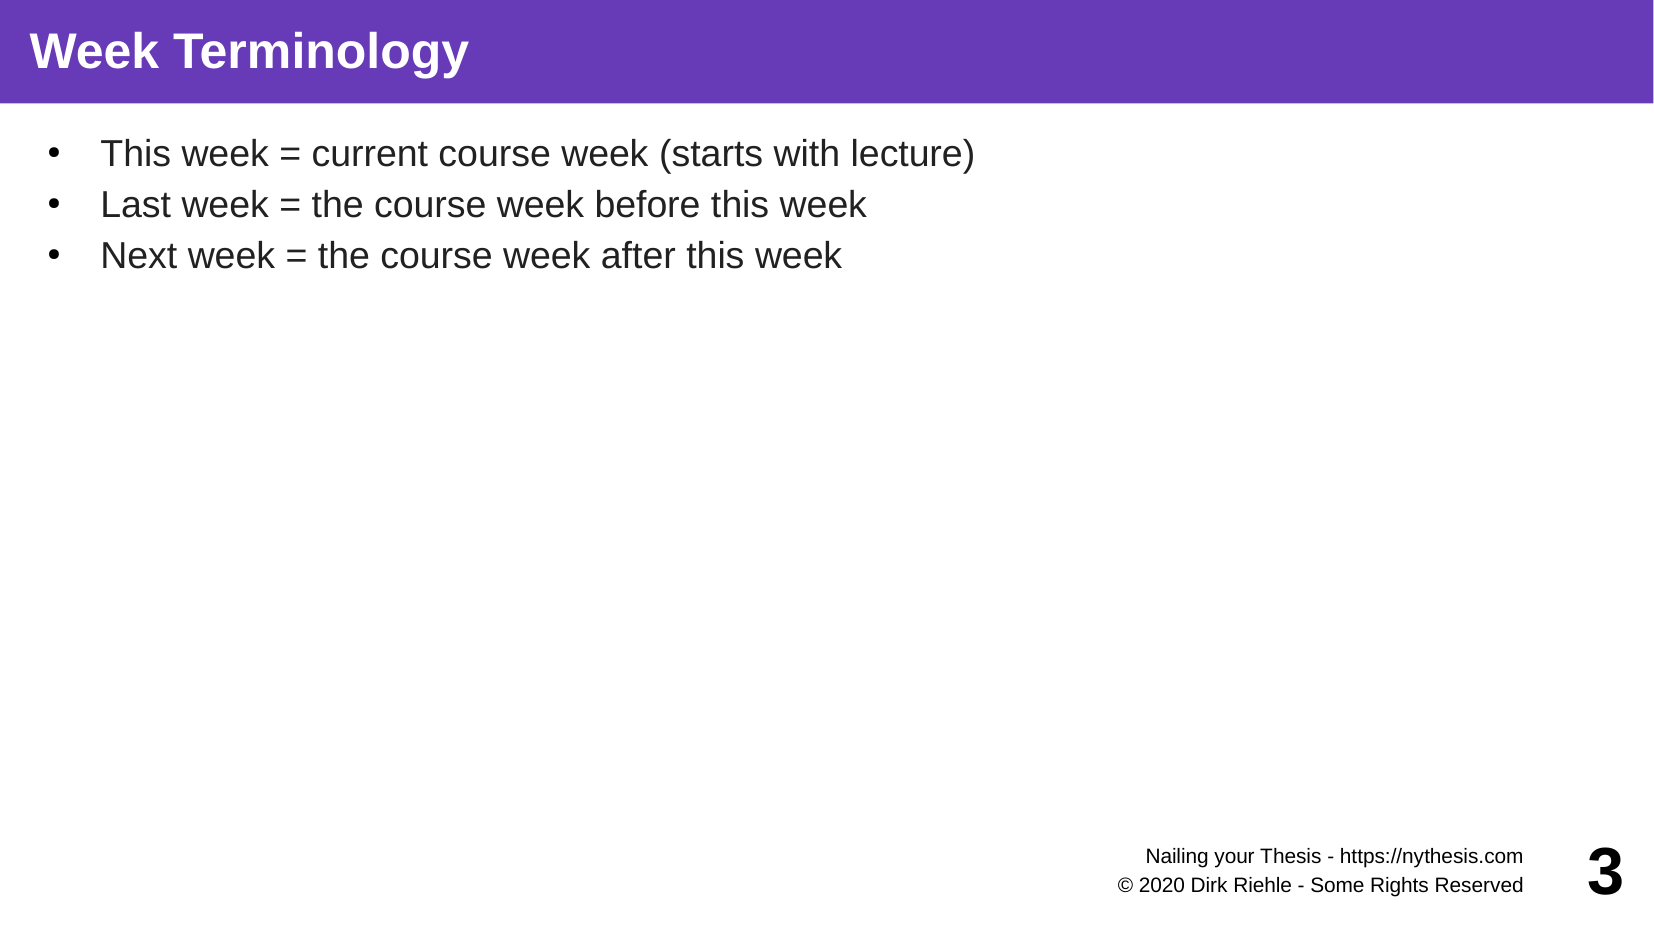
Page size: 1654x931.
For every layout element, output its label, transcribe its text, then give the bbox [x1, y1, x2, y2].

title Week Terminology [0, 0, 1654, 104]
list This week = current course week (starts with lecture) Last week = the course week before this week Next week = the course week after this week [29, 132, 1625, 813]
